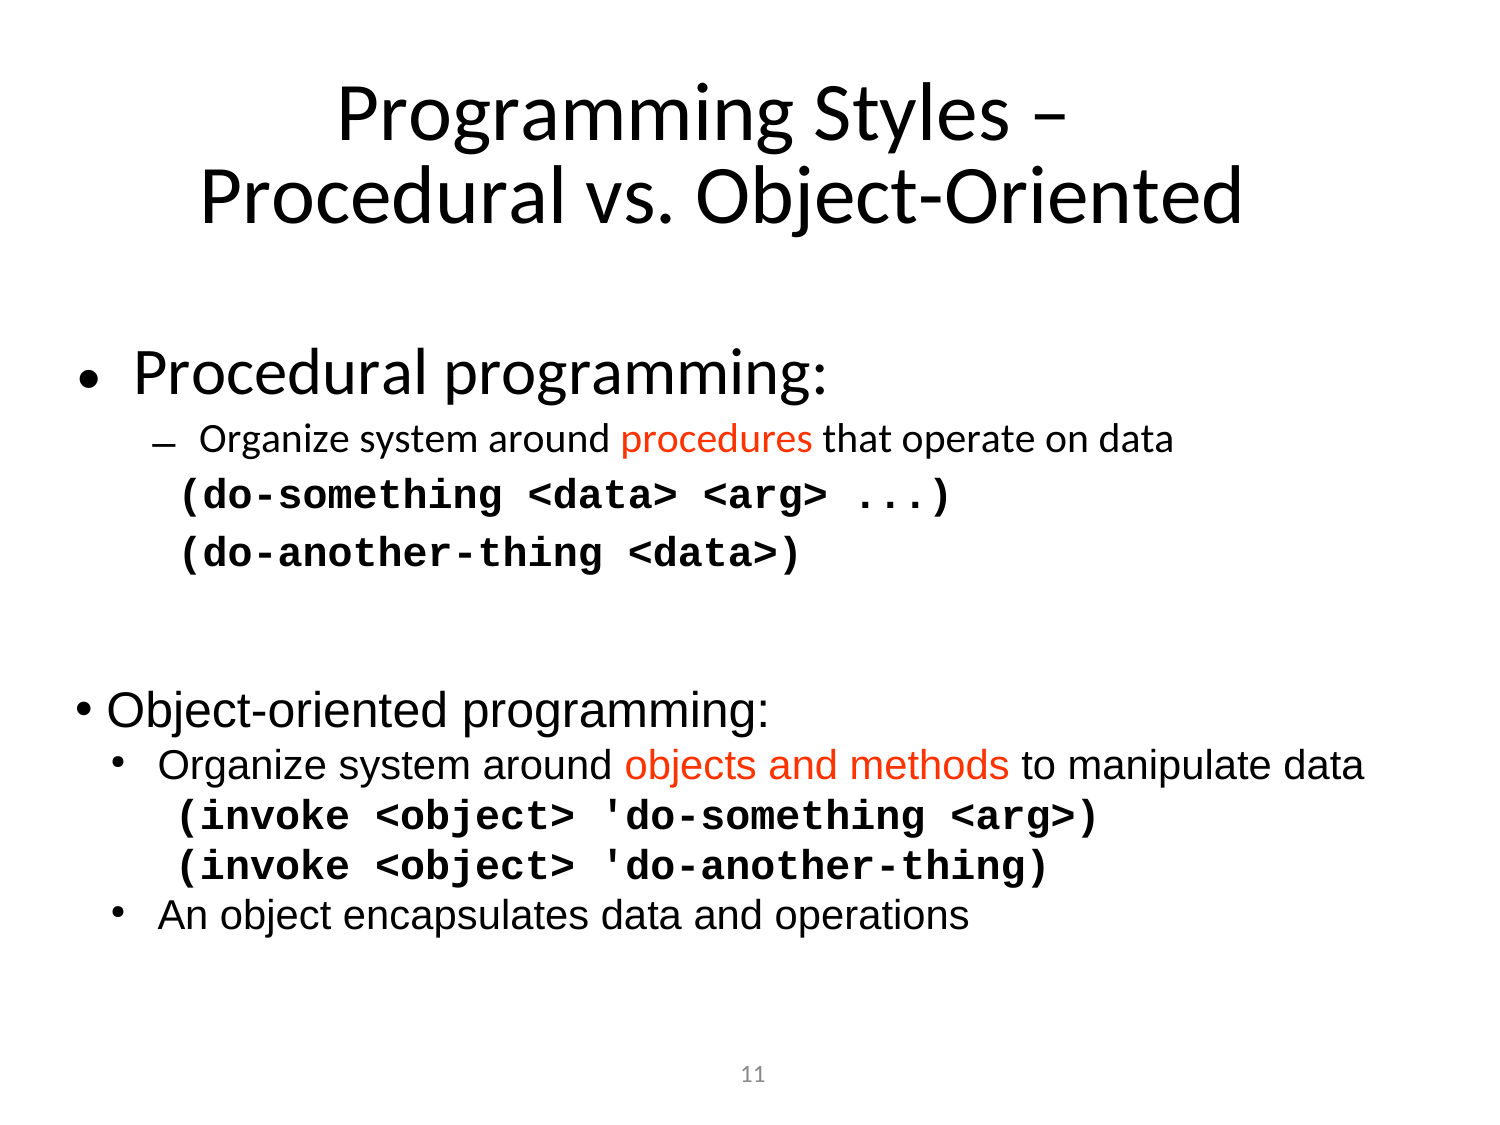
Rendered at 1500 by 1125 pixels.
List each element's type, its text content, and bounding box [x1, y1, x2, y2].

list Procedural programming: Organize system around procedures that operate on data (do-something <data> <arg> ...) (do-another-thing <data>) [62, 337, 1450, 625]
text_box <number> [512, 1072, 988, 1103]
text_box Object-oriented programming: Organize system around objects and methods to manipulate data (invoke <object> 'do-something <arg>) (invoke <object> 'do-another-thing) An object encapsulates data and operations [60, 670, 1459, 1072]
title Programming Styles – Procedural vs. Object-Oriented [66, 7, 1342, 315]
